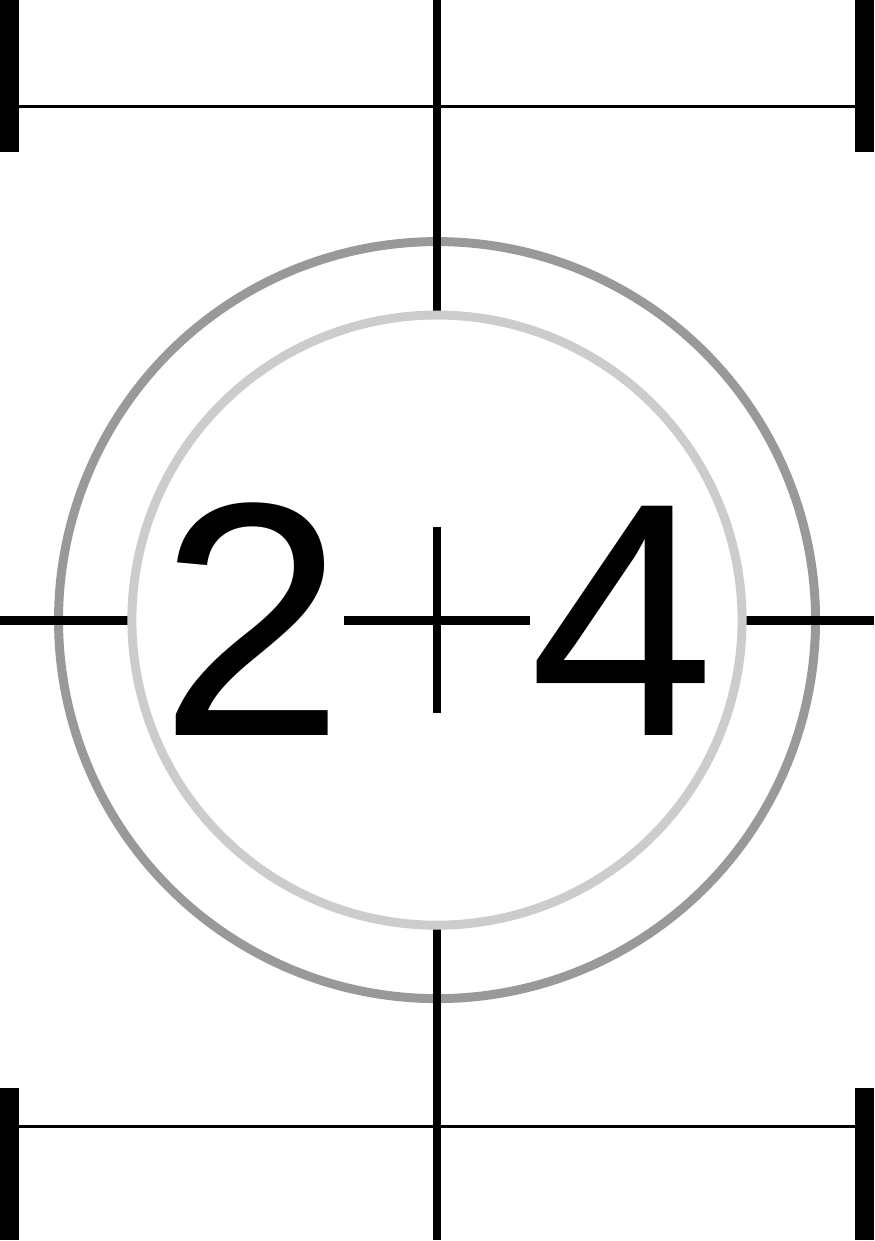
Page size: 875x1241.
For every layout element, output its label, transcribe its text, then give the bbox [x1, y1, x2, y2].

text_box [111, 814, 763, 999]
text_box 2 4 [58, 426, 816, 814]
text_box [112, 241, 762, 426]
